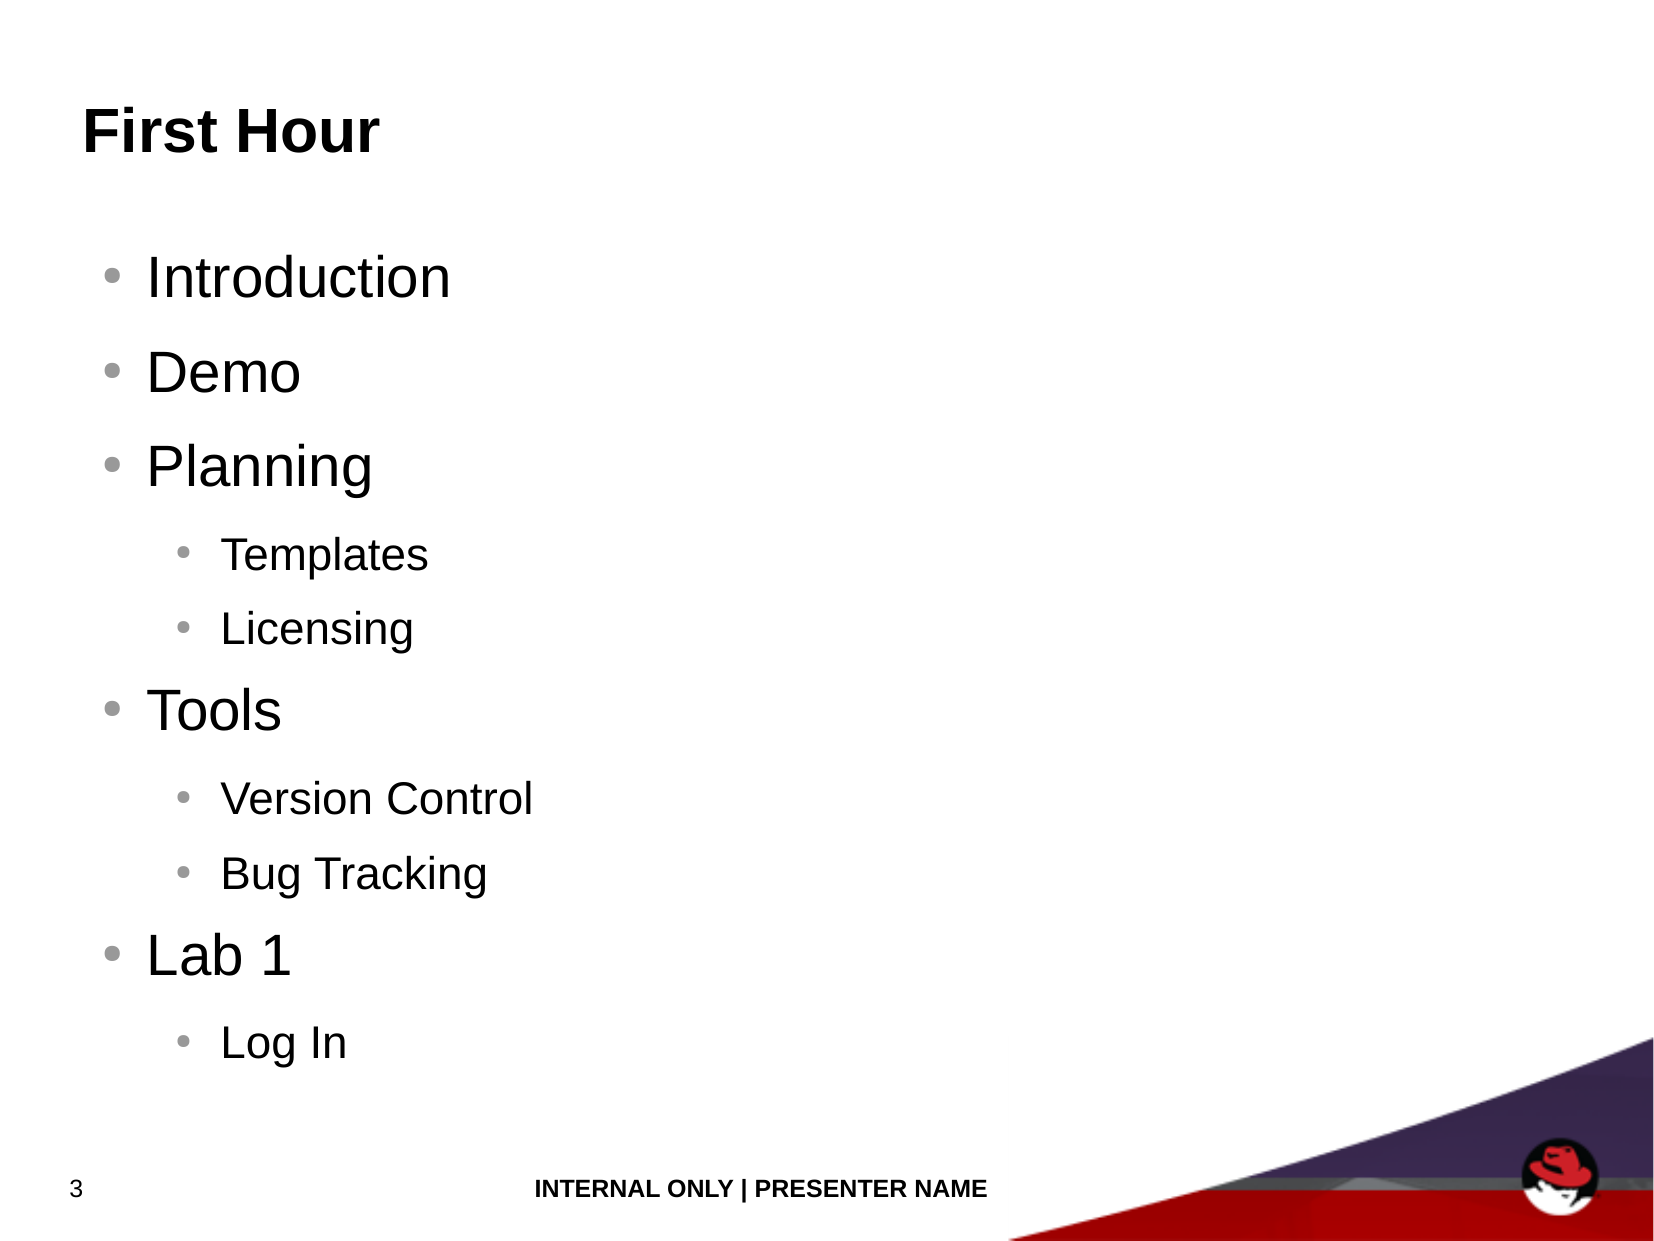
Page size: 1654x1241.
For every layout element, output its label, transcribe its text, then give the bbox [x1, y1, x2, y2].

picture [1007, 1036, 1654, 1241]
title First Hour [82, 37, 1571, 226]
list Introduction Demo Planning Templates Licensing Tools Version Control Bug Tracking Lab 1 Log In [86, 244, 814, 1069]
